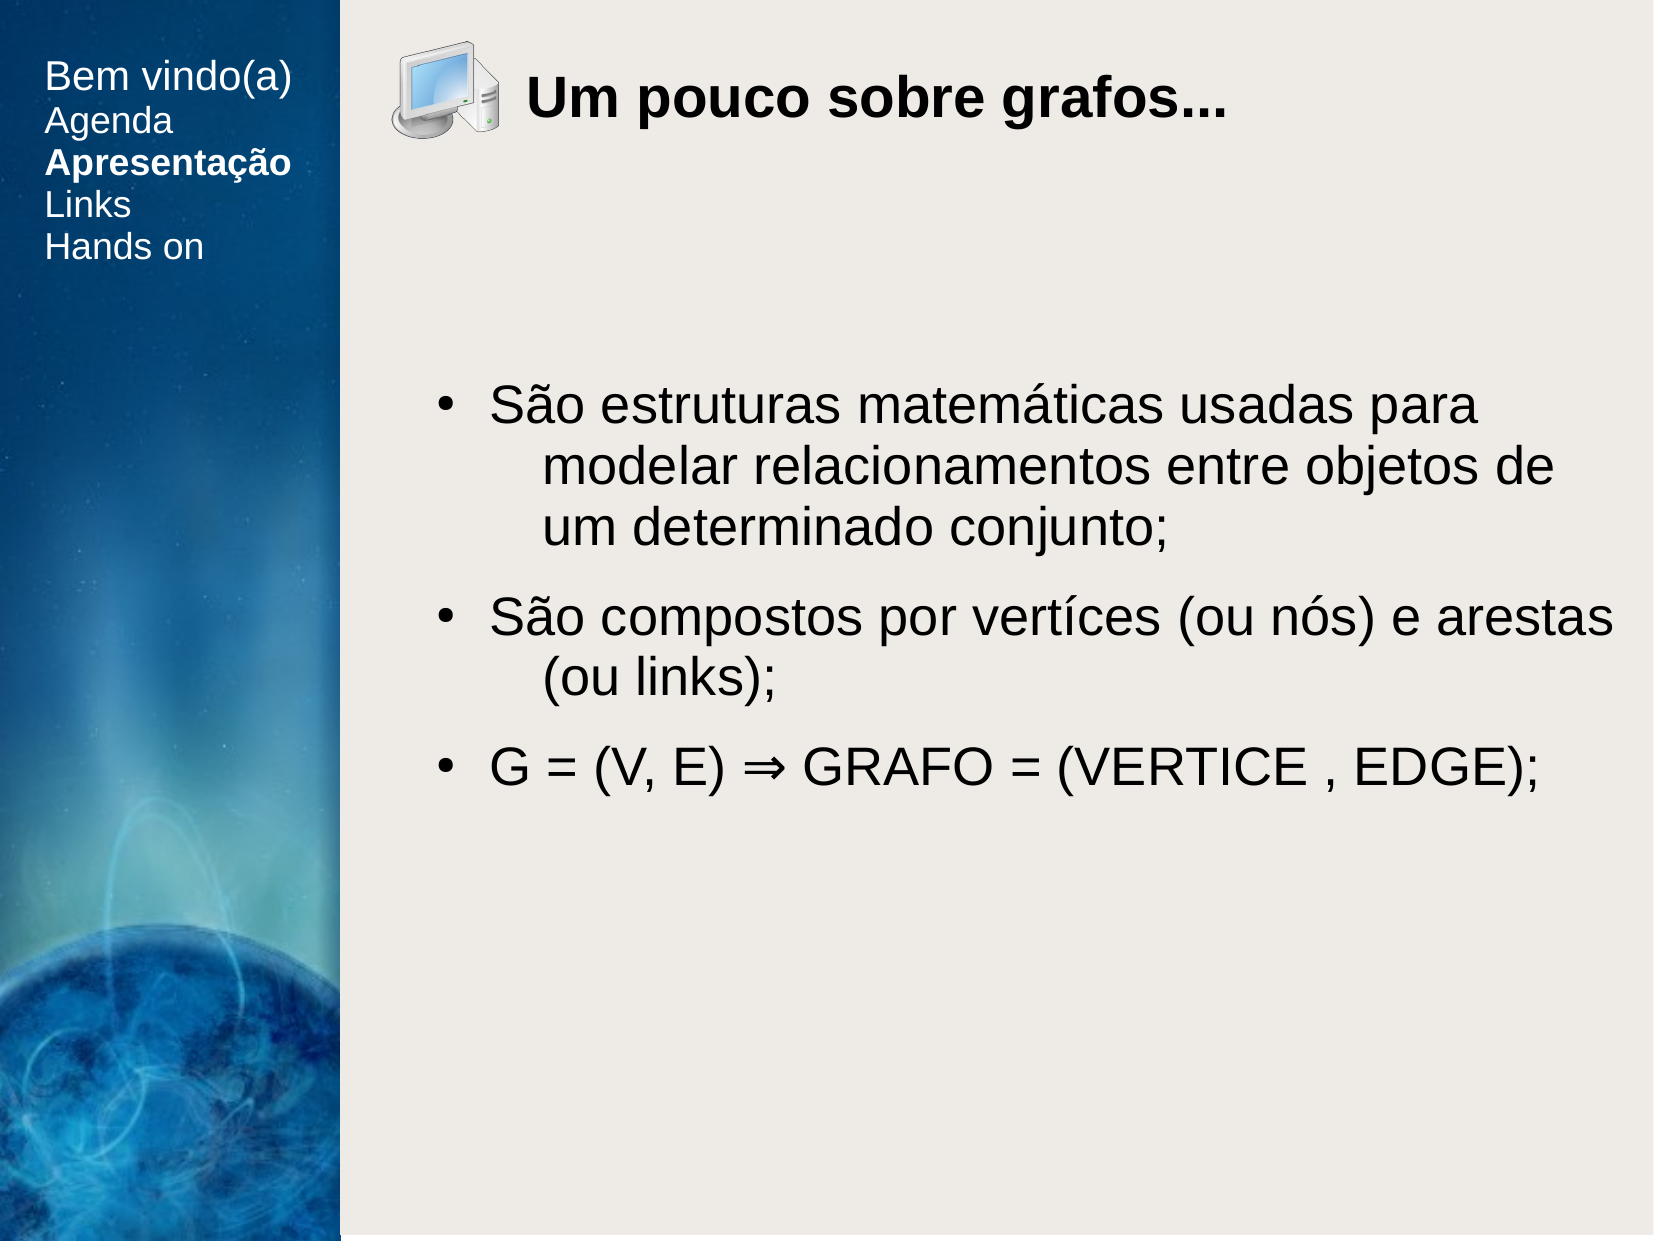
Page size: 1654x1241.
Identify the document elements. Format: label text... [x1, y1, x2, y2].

text_box Bem vindo(a) Agenda Apresentação Links Hands on [29, 45, 327, 313]
picture [0, 0, 1654, 1241]
list São estruturas matemáticas usadas para modelar relacionamentos entre objetos de um determinado conjunto; São compostos por vertíces (ou nós) e arestas (ou links); G = (V, E) ⇒ GRAFO = (VERTICE , EDGE); [400, 374, 1617, 926]
text_box Um pouco sobre grafos... [511, 56, 1316, 147]
